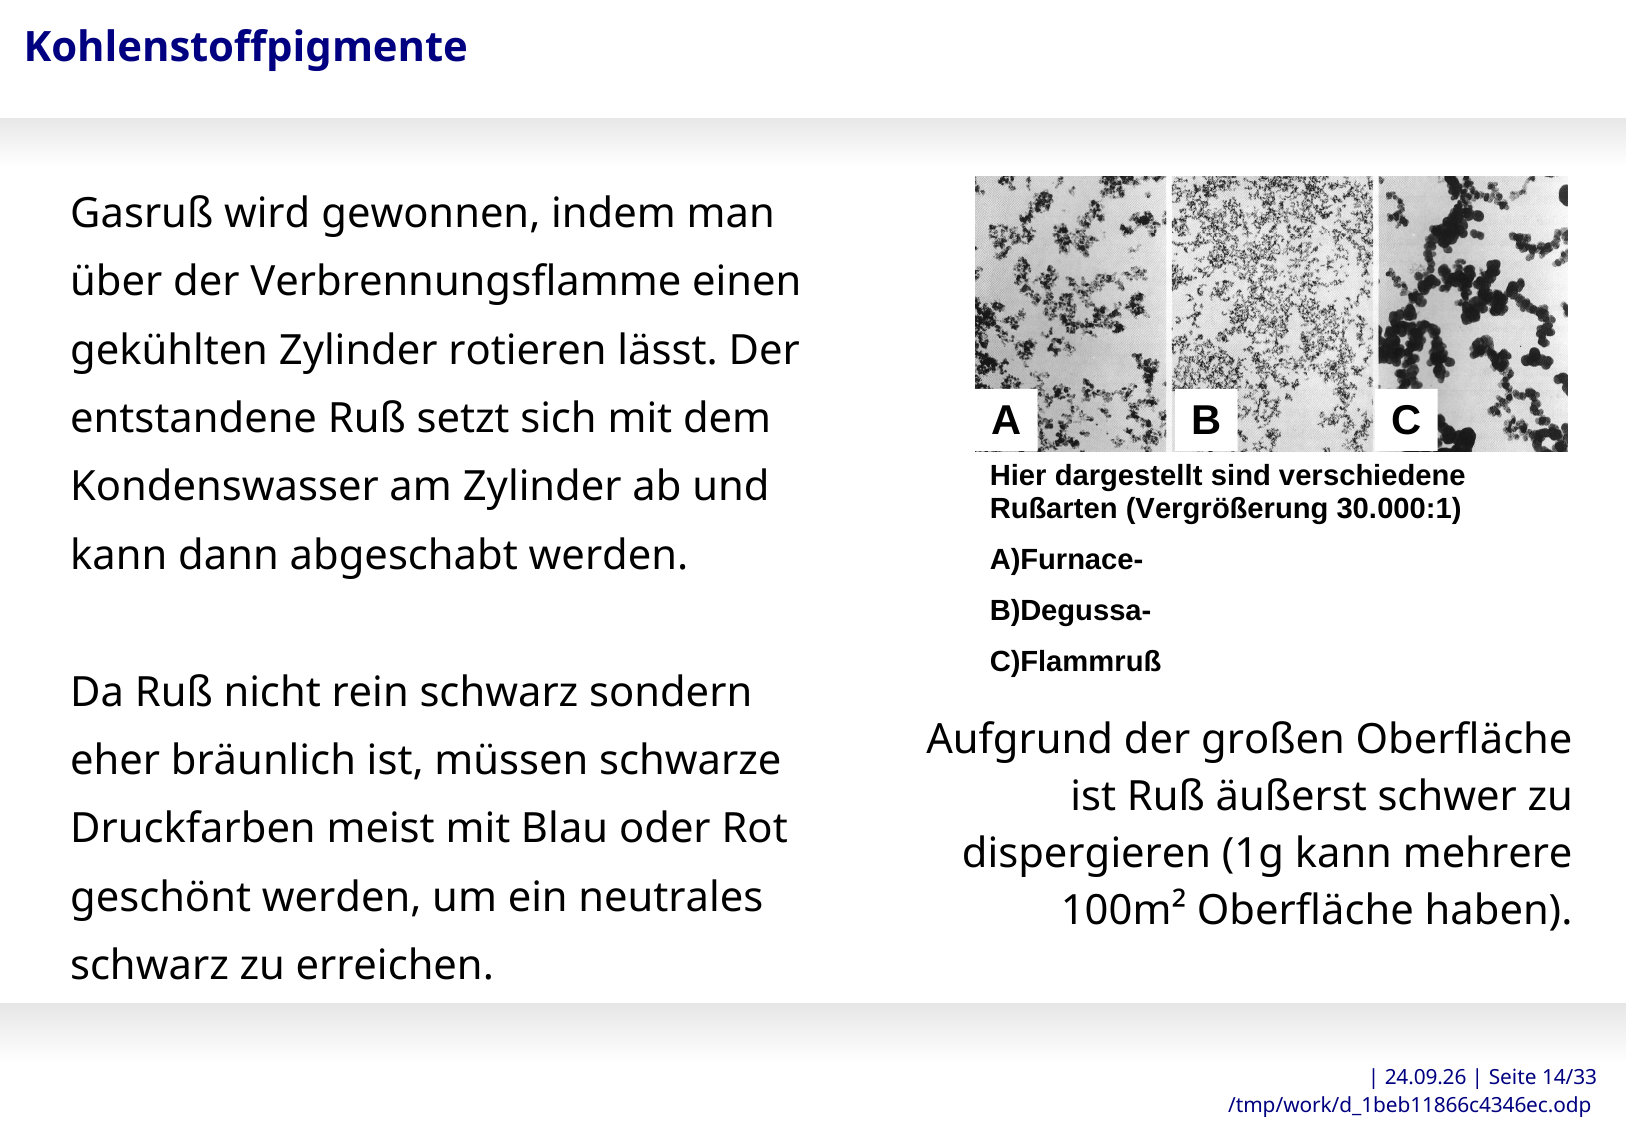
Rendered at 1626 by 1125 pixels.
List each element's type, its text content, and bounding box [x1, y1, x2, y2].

text_box Hier dargestellt sind verschiedene Rußarten (Vergrößerung 30.000:1) Furnace- Degussa- Flammruß [975, 451, 1563, 686]
list Gasruß wird gewonnen, indem man über der Verbrennungsflamme einen gekühlten Zylinder rotieren lässt. Der entstandene Ruß setzt sich mit dem Kondenswasser am Zylinder ab und kann dann abgeschabt werden. Da Ruß nicht rein schwarz sondern eher bräunlich ist, müssen schwarze Druckfarben meist mit Blau oder Rot geschönt werden, um ein neutrales schwarz zu erreichen. [23, 171, 813, 952]
text_box A [975, 388, 1038, 451]
text_box C [1374, 388, 1438, 451]
text_box B [1175, 388, 1238, 451]
title Kohlenstoffpigmente [23, 5, 1600, 154]
picture [975, 176, 1568, 452]
text_box Aufgrund der großen Oberfläche ist Ruß äußerst schwer zu dispergieren (1g kann mehrere 100m² Oberfläche haben). [900, 701, 1588, 945]
